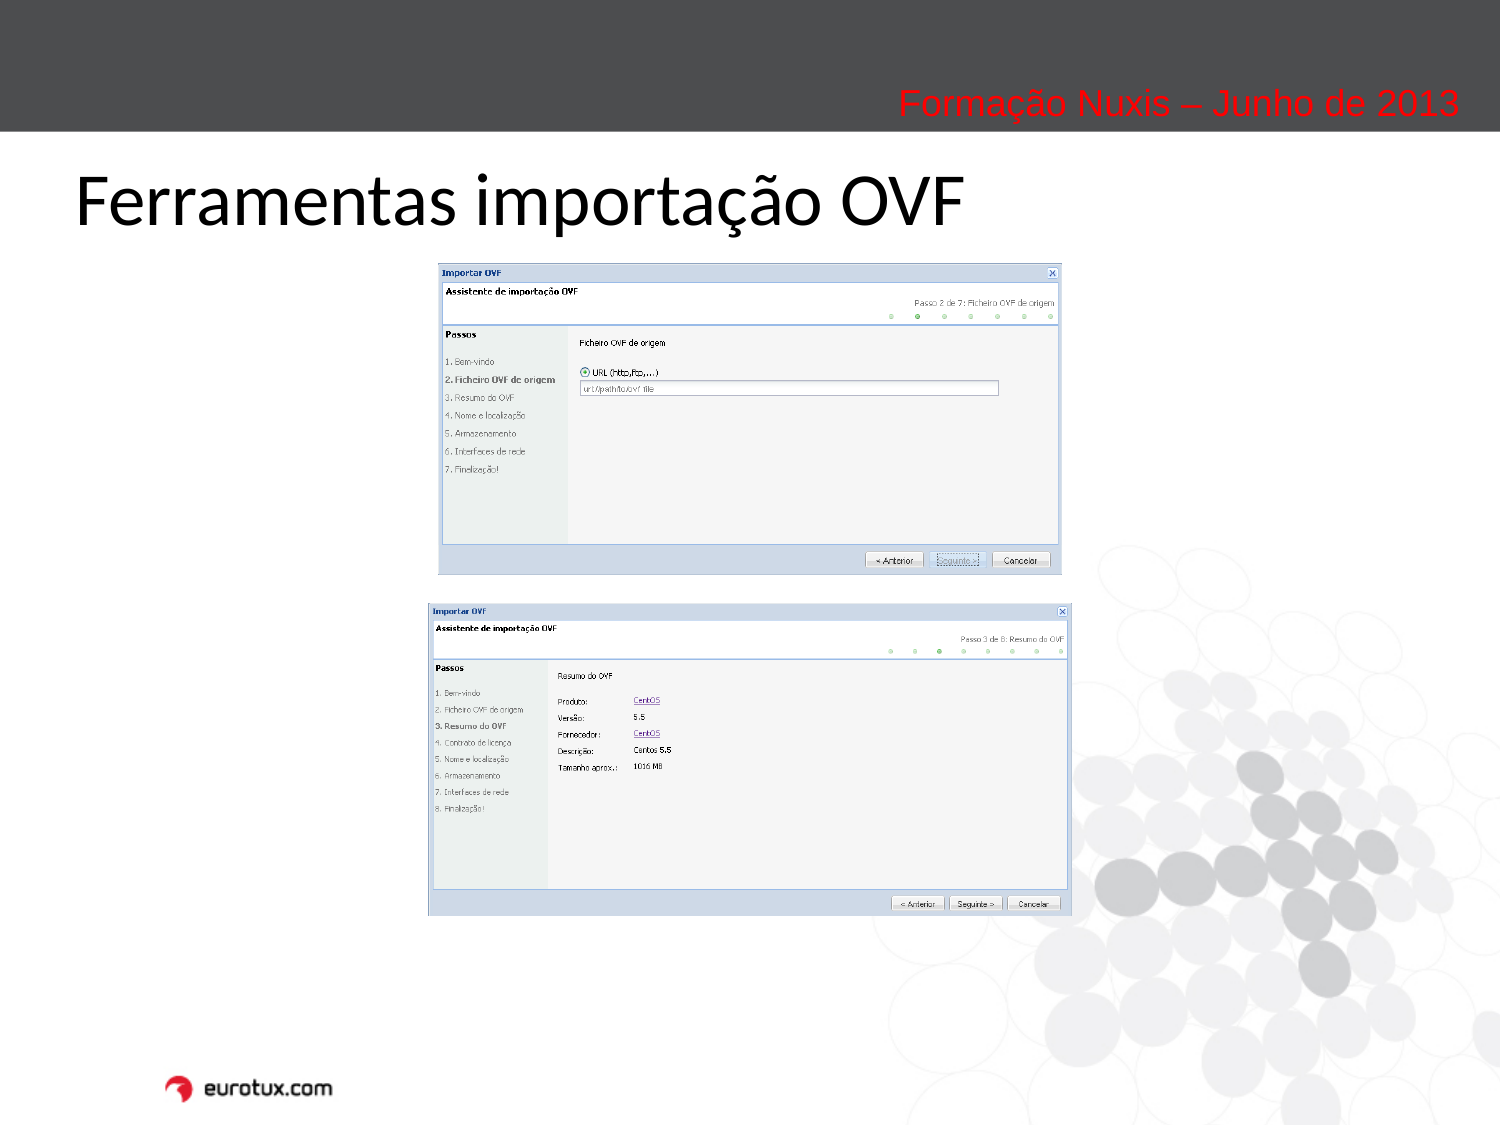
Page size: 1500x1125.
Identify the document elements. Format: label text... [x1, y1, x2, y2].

picture [0, 0, 1500, 1125]
title Ferramentas importação OVF [75, 112, 1425, 301]
